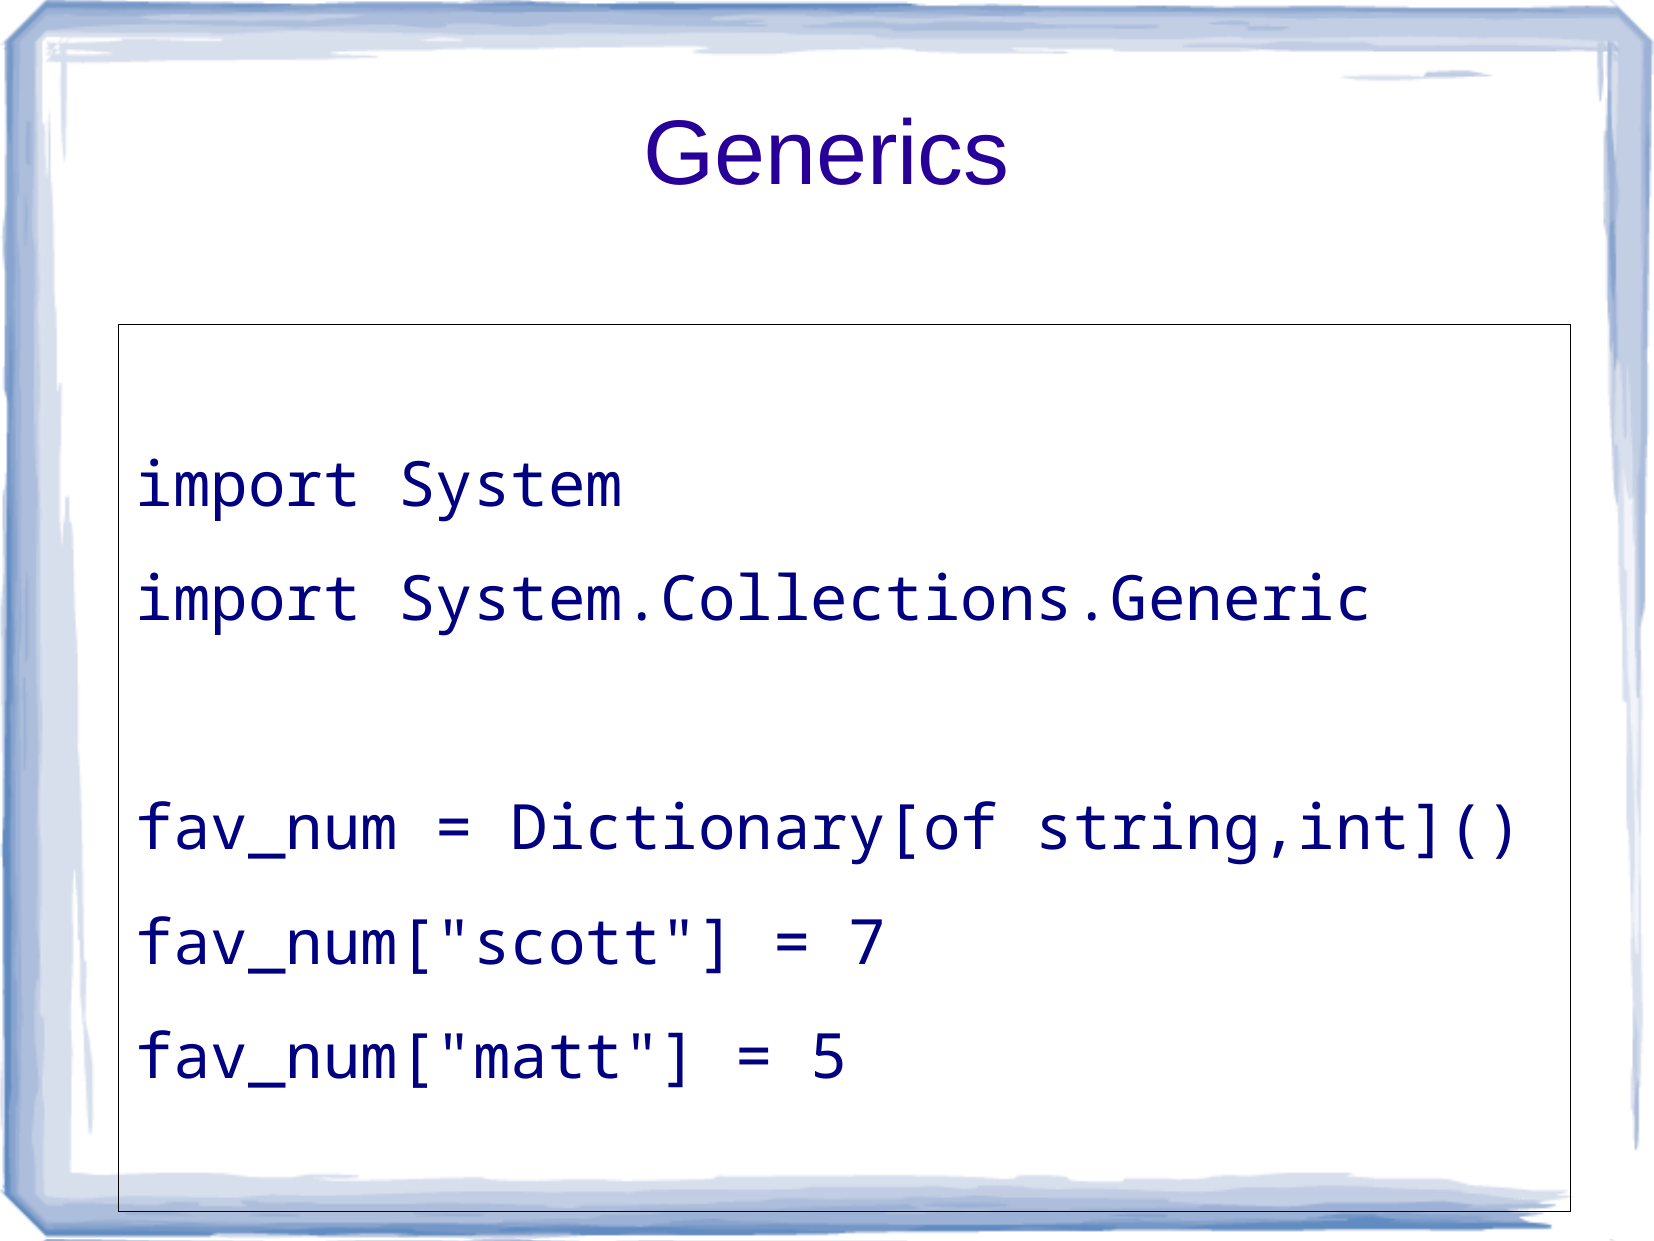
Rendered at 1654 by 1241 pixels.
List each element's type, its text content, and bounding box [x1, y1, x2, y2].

title Generics [82, 49, 1571, 257]
picture [0, 0, 1654, 1241]
list import System import System.Collections.Generic fav_num = Dictionary[of string,int]() fav_num["scott"] = 7 fav_num["matt"] = 5 [118, 324, 1571, 1099]
